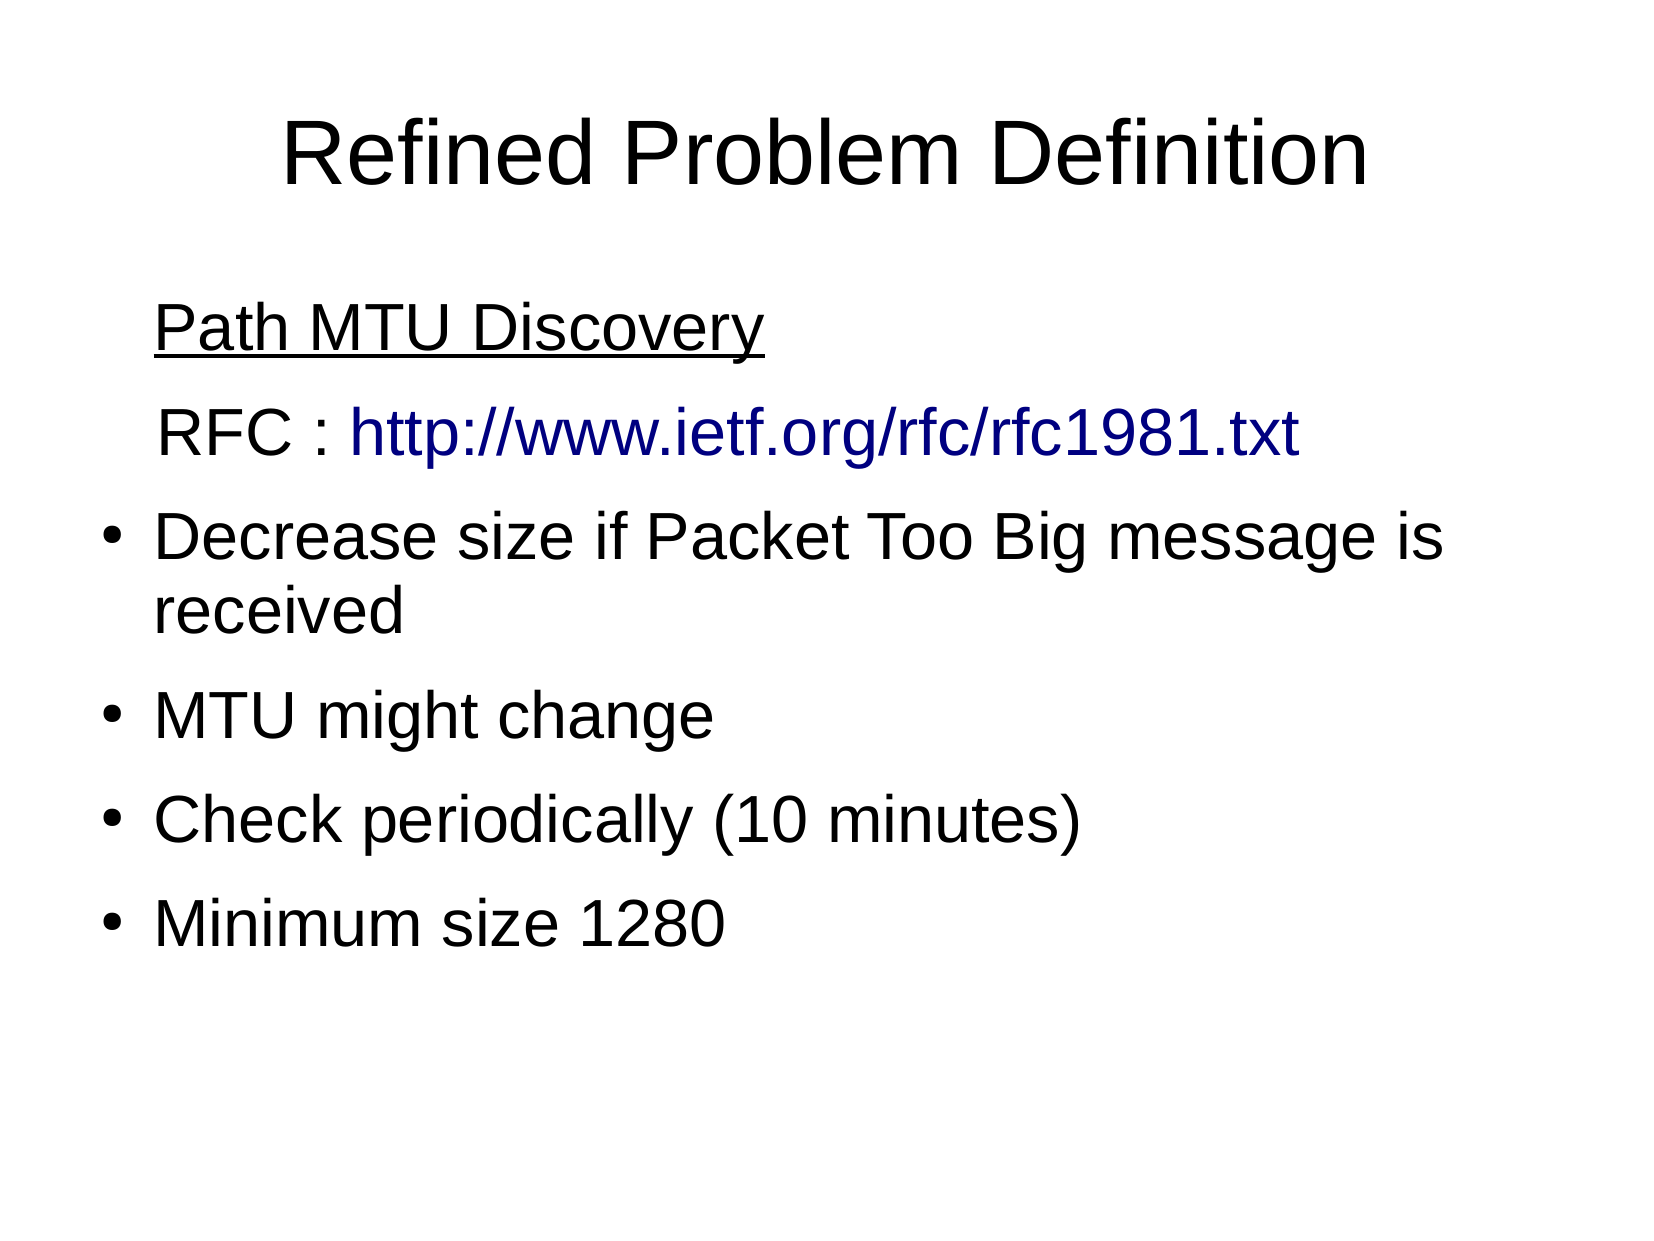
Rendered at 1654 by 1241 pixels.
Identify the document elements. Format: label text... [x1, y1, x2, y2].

list Path MTU Discovery RFC : http://www.ietf.org/rfc/rfc1981.txt Decrease size if Packet Too Big message is received MTU might change Check periodically (10 minutes) Minimum size 1280 [82, 290, 1538, 1010]
title Refined Problem Definition [82, 49, 1571, 257]
